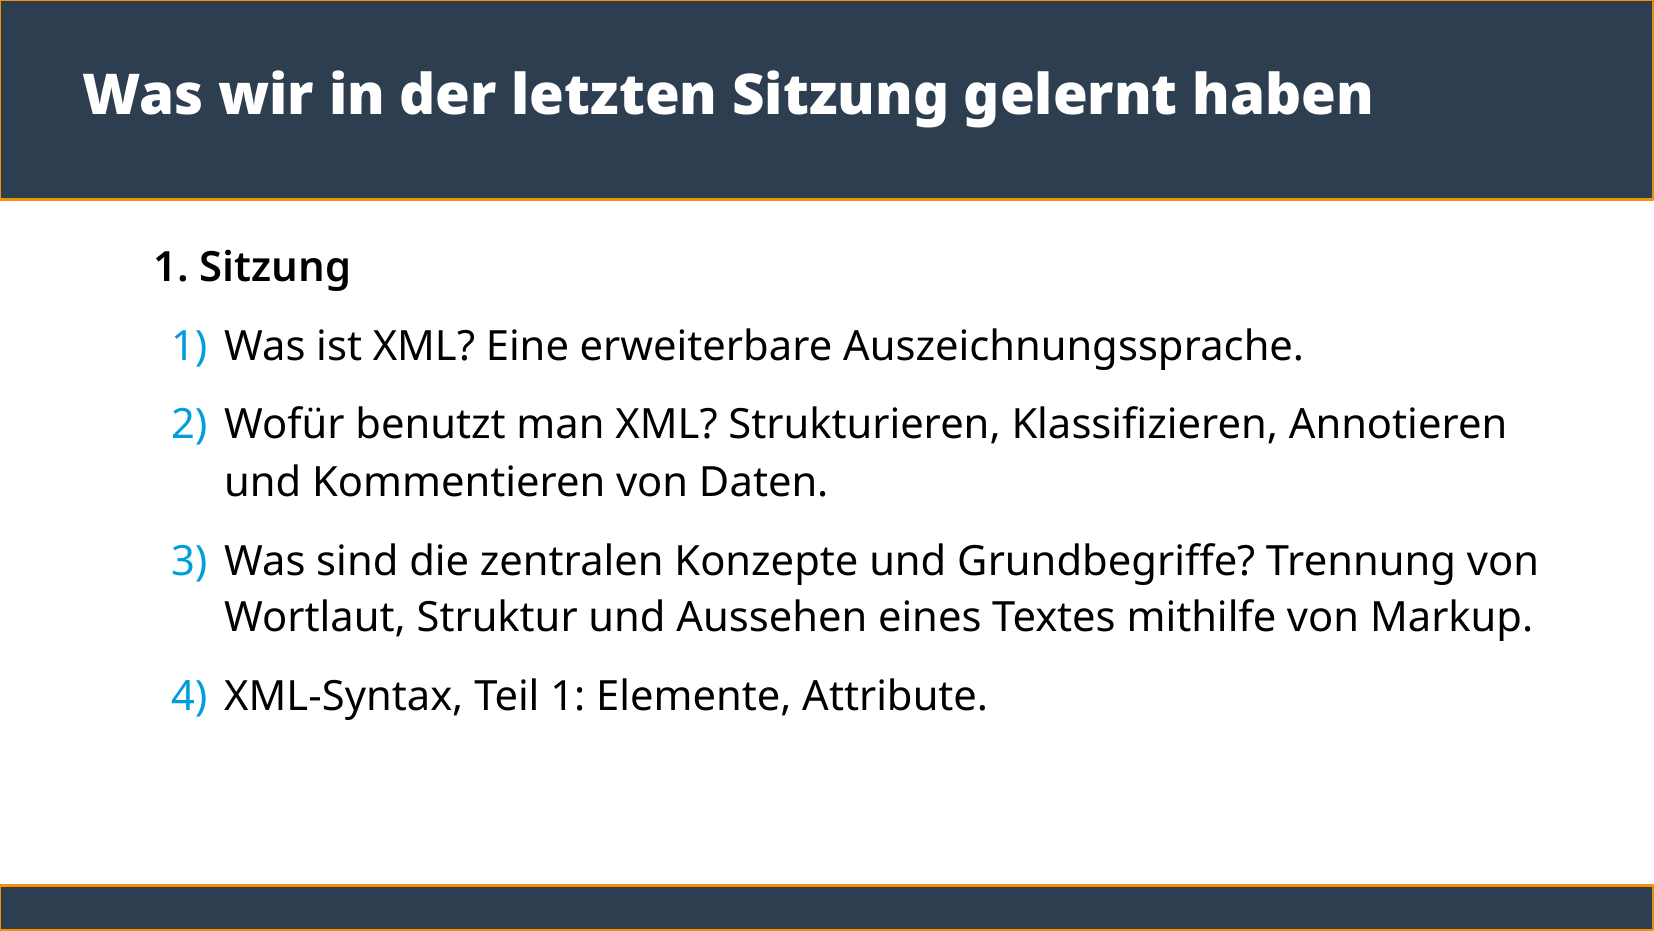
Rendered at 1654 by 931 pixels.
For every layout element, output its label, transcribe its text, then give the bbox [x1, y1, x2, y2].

list 1. Sitzung Was ist XML? Eine erweiterbare Auszeichnungssprache. Wofür benutzt man XML? Strukturieren, Klassifizieren, Annotieren und Kommentieren von Daten. Was sind die zentralen Konzepte und Grundbegriffe? Trennung von Wortlaut, Struktur und Aussehen eines Textes mithilfe von Markup. XML-Syntax, Teil 1: Elemente, Attribute. [82, 236, 1563, 811]
title Was wir in der letzten Sitzung gelernt haben [82, 14, 1571, 171]
